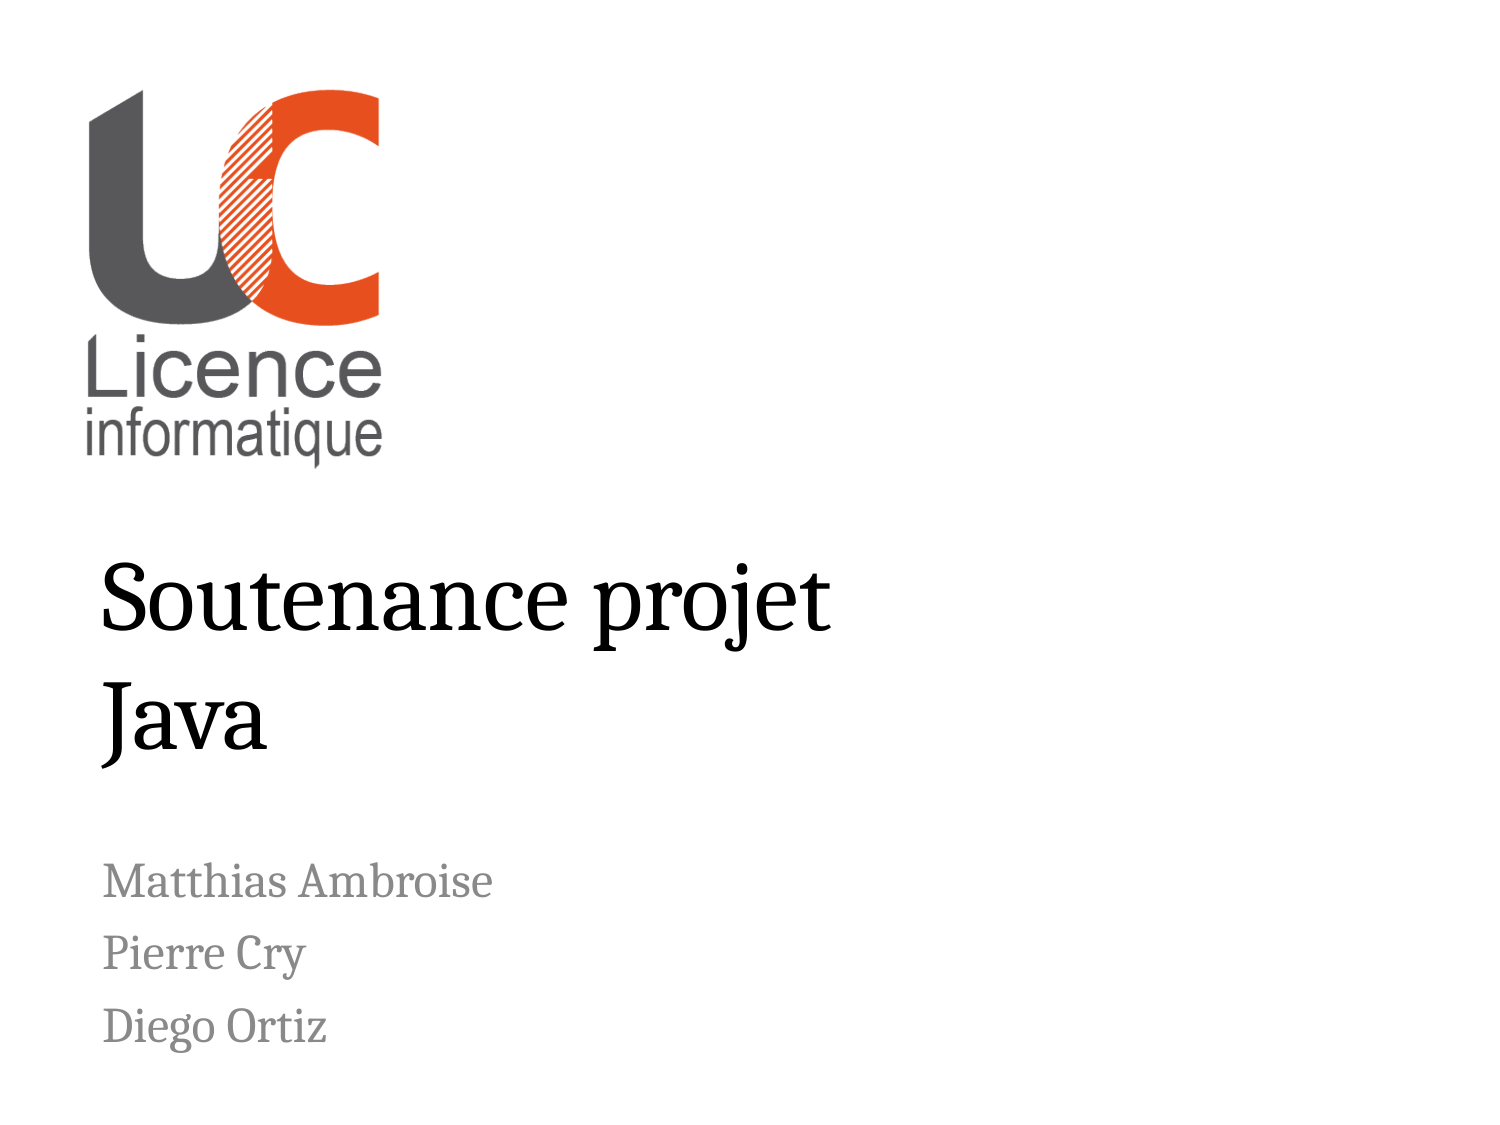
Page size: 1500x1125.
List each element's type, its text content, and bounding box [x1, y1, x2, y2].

subtitle Matthias Ambroise Pierre Cry Diego Ortiz [87, 840, 950, 970]
title Soutenance projet Java [87, 484, 950, 778]
picture [64, 72, 401, 473]
